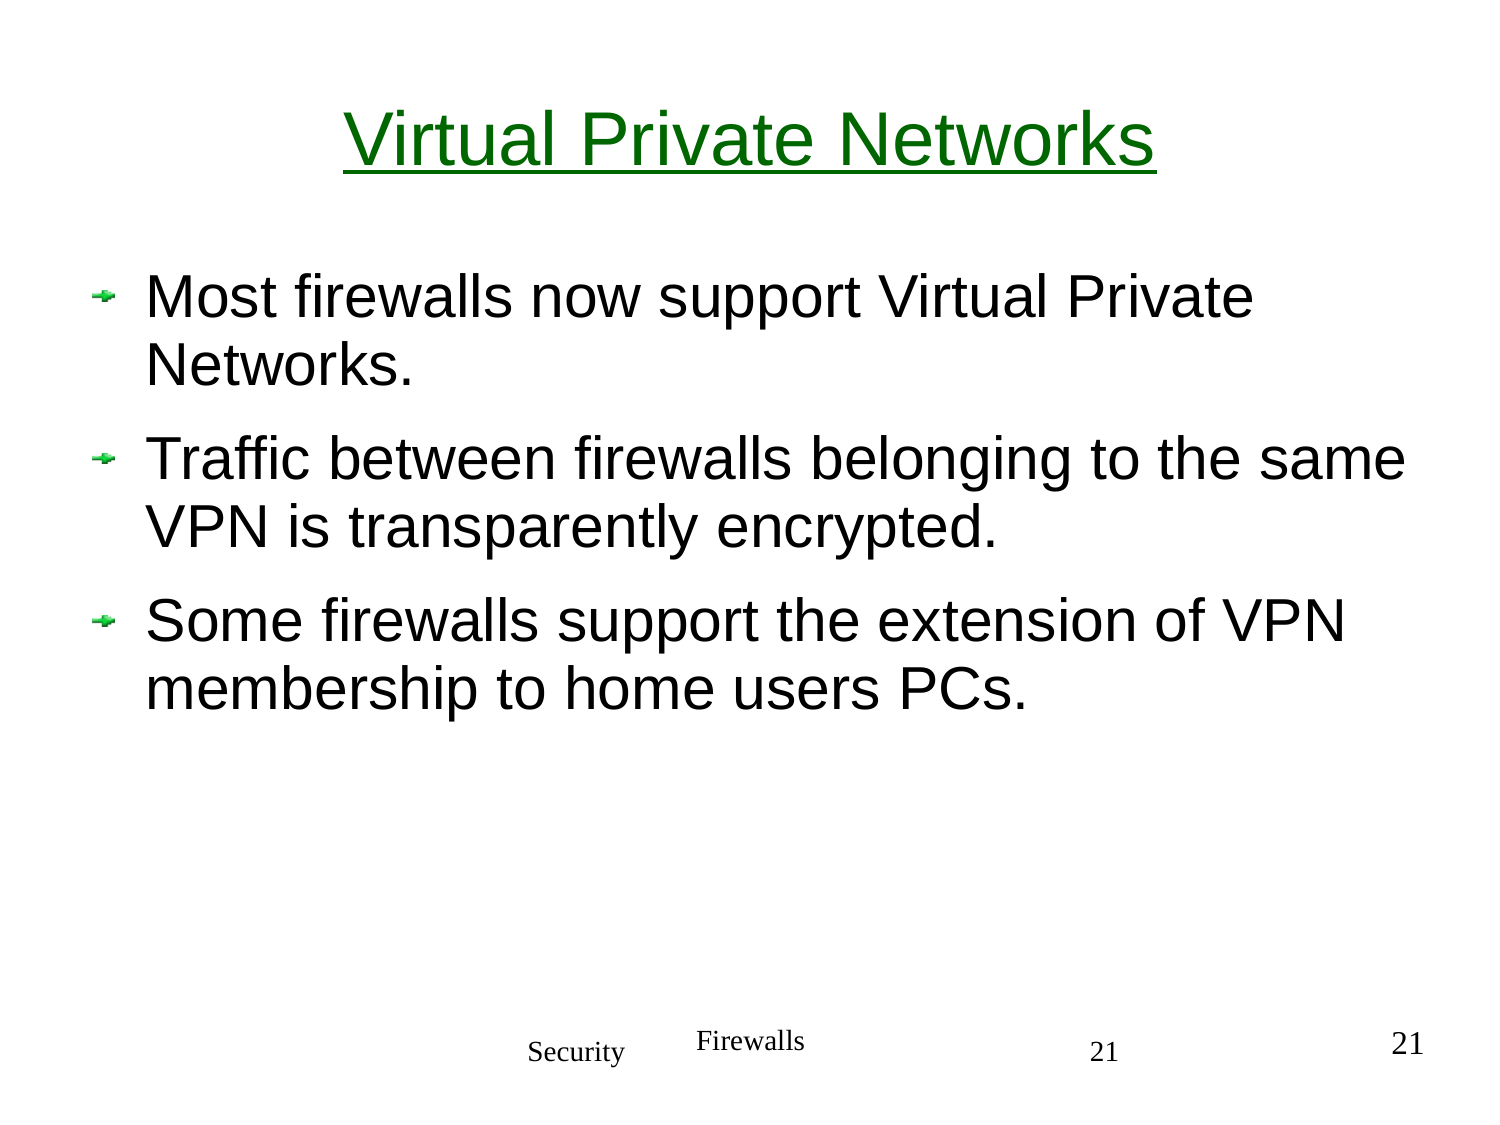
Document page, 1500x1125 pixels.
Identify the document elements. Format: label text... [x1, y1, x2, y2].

footer Security [512, 1025, 988, 1100]
list Most firewalls now support Virtual Private Networks. Traffic between firewalls belonging to the same VPN is transparently encrypted. Some firewalls support the extension of VPN membership to home users PCs. [75, 262, 1425, 1006]
slide_number <number> [1074, 1025, 1388, 1100]
title Virtual Private Networks [75, 45, 1425, 233]
